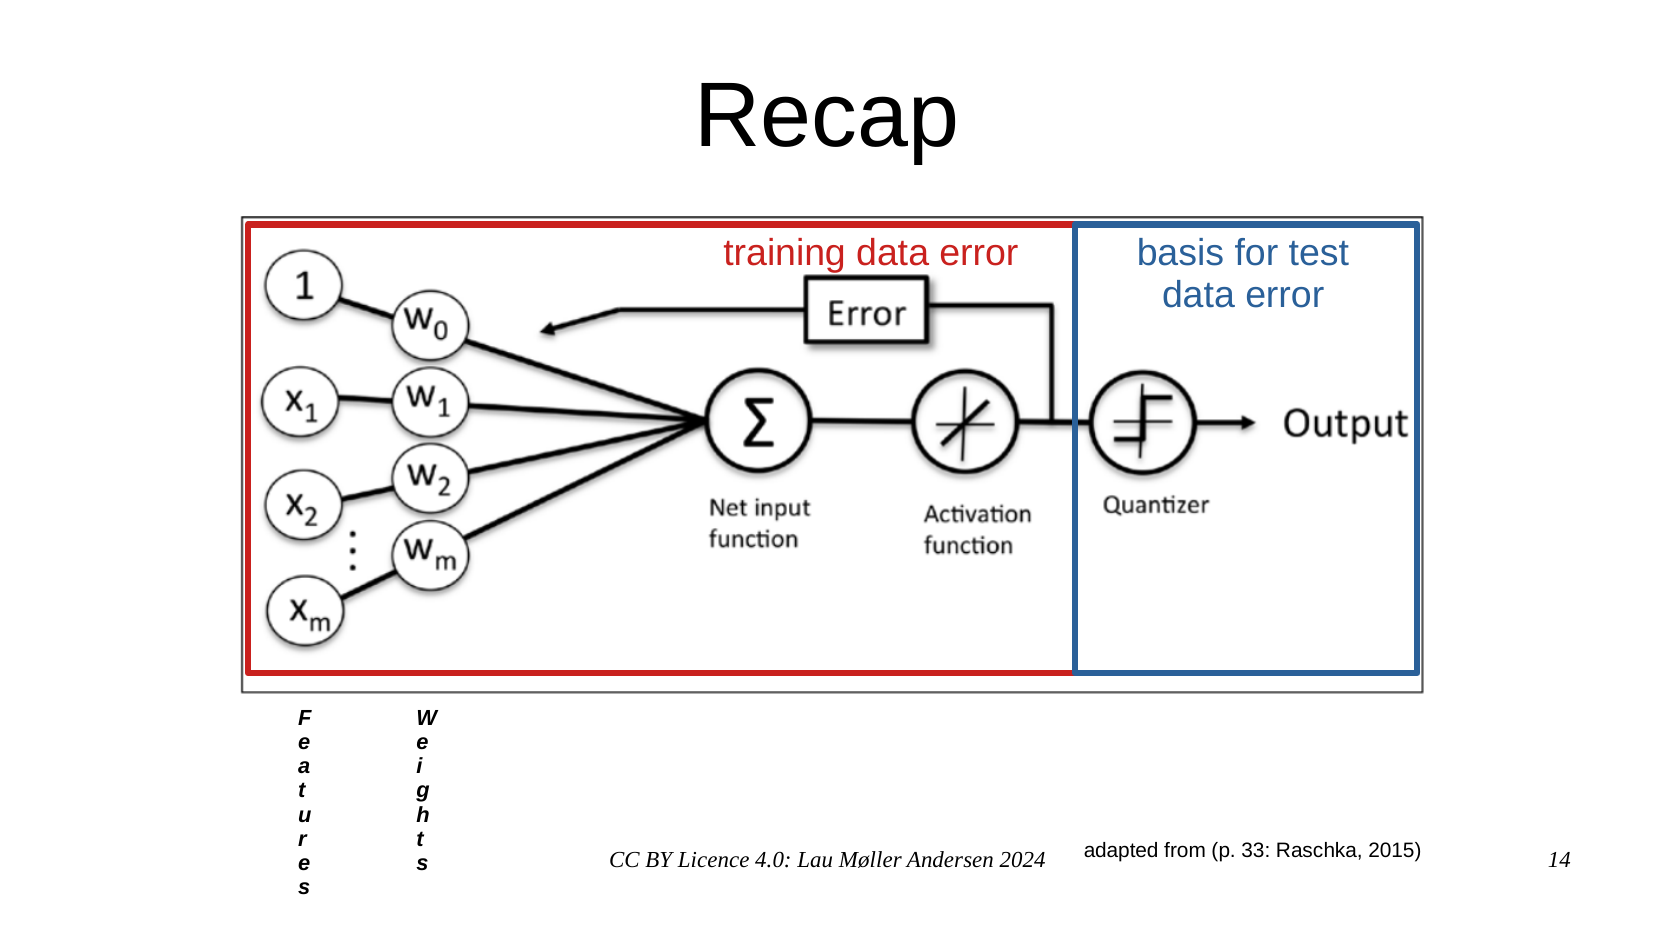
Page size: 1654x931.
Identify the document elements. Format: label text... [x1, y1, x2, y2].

text_box Features [283, 697, 331, 922]
text_box training data error [708, 228, 1072, 324]
text_box training data error [1078, 228, 1086, 324]
text_box Weights [401, 698, 449, 922]
text_box adapted from (p. 33: Raschka, 2015) [1068, 831, 1594, 916]
picture [189, 193, 1465, 728]
title Recap [82, 37, 1571, 193]
text_box basis for test data error [1086, 224, 1400, 324]
